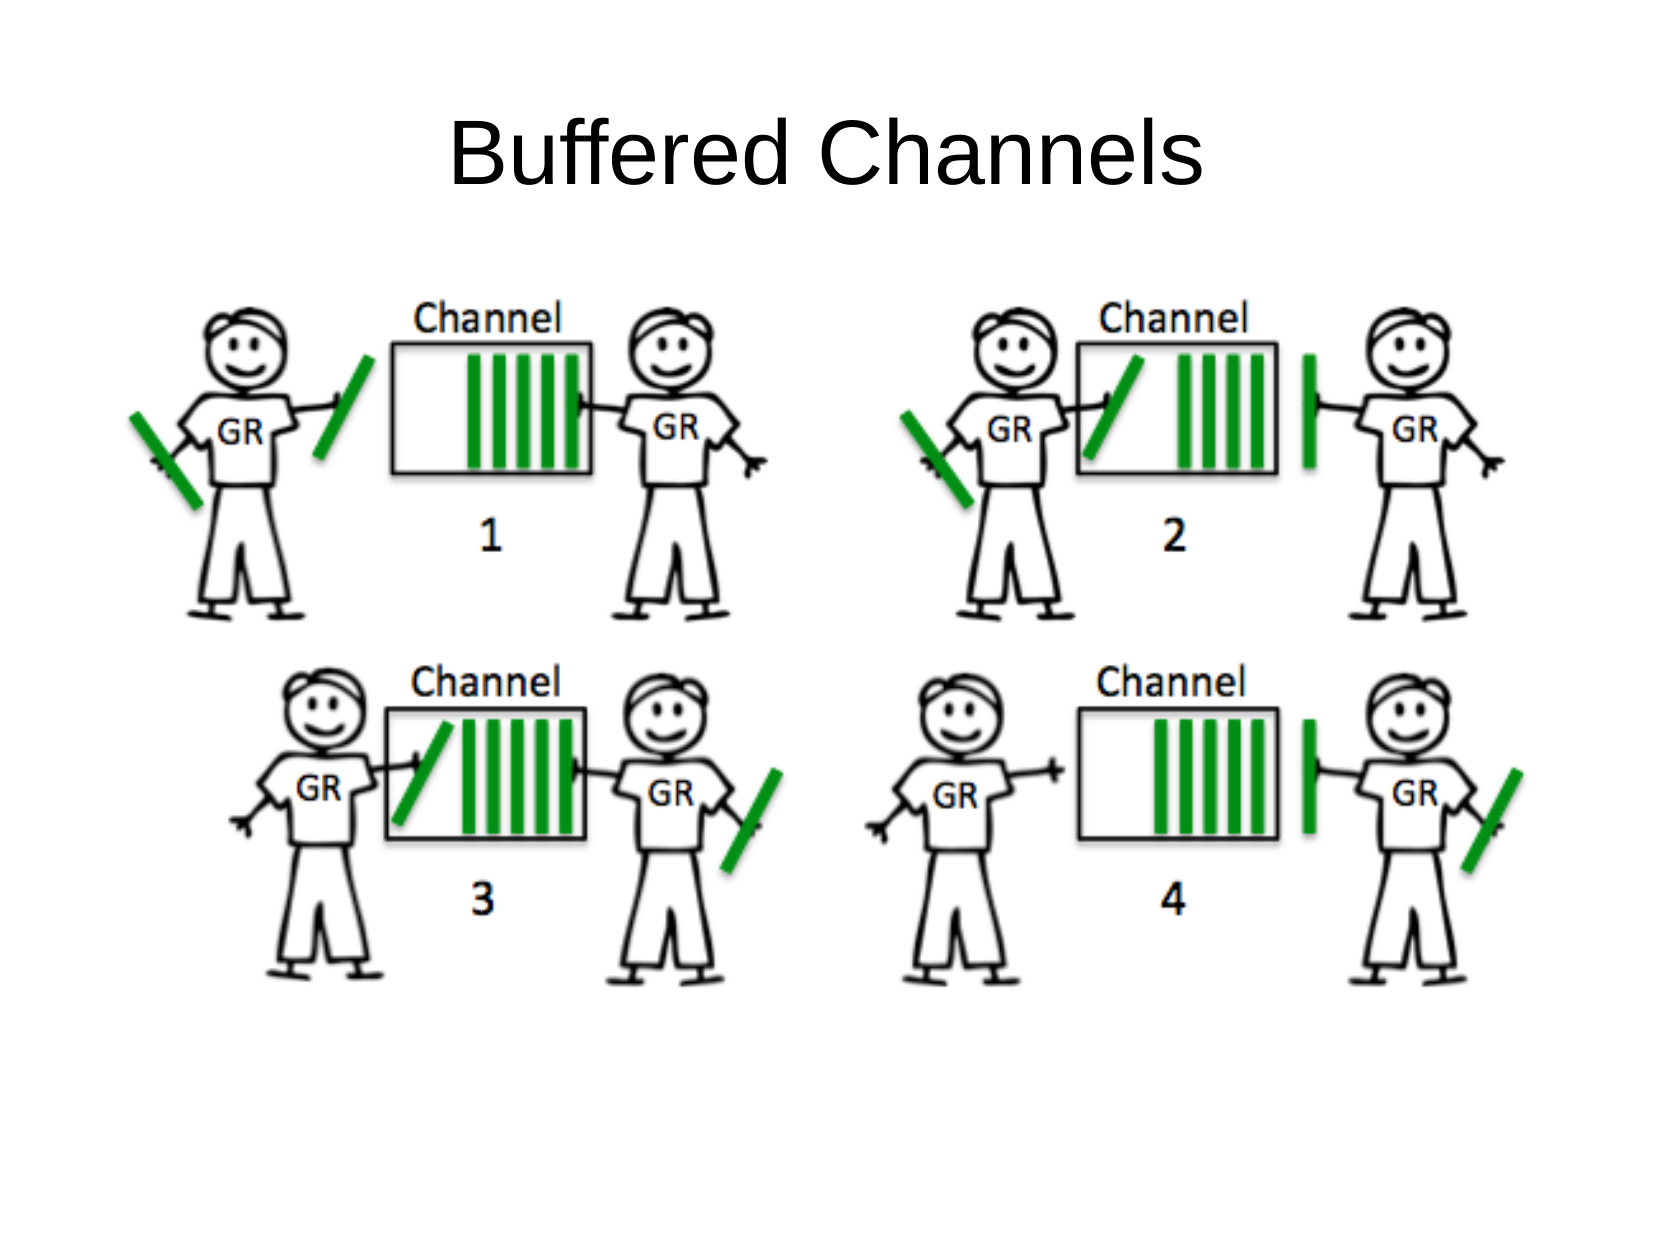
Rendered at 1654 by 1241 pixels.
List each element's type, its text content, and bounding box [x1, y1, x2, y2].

title Buffered Channels [82, 49, 1571, 257]
picture [120, 290, 1534, 1010]
